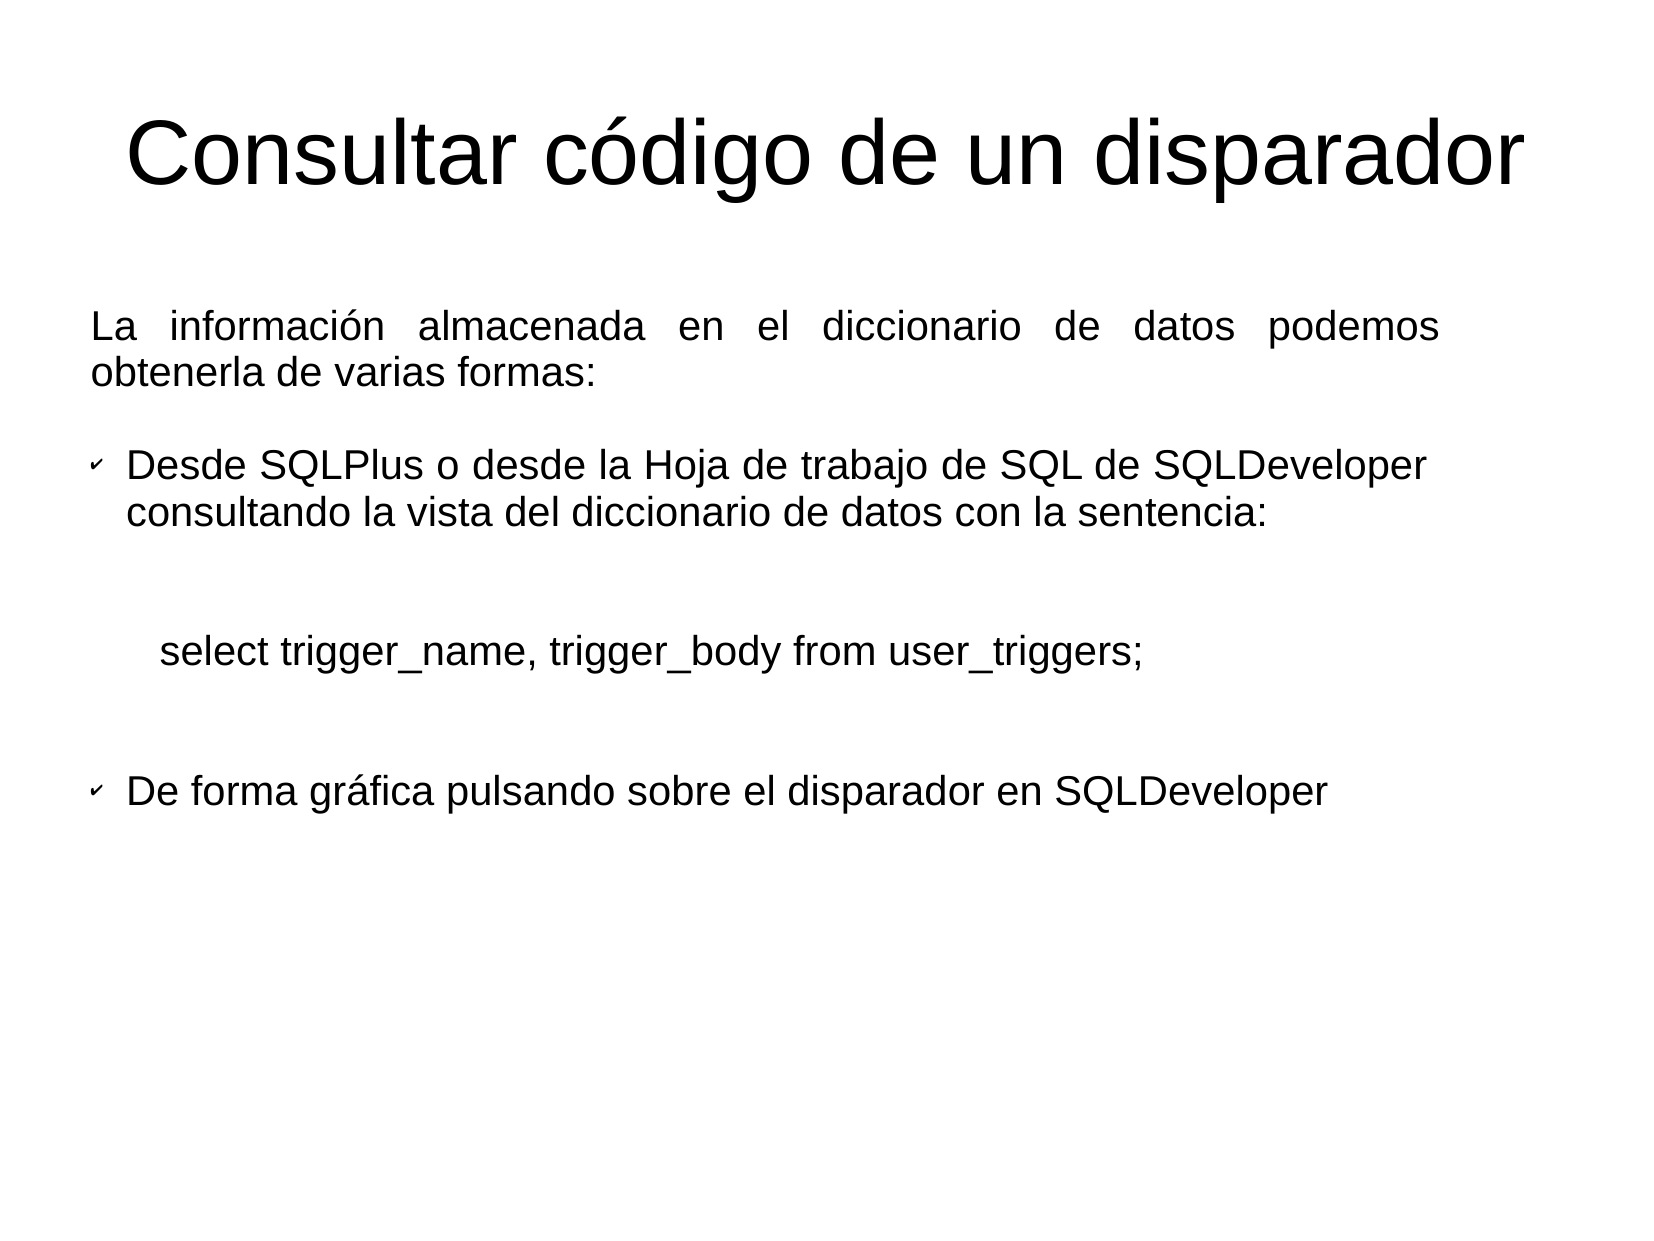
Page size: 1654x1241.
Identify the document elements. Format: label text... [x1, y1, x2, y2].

text_box La información almacenada en el diccionario de datos podemos obtenerla de varias formas: Desde SQLPlus o desde la Hoja de trabajo de SQL de SQLDeveloper consultando la vista del diccionario de datos con la sentencia: select trigger_name, trigger_body from user_triggers; De forma gráfica pulsando sobre el disparador en SQLDeveloper [75, 295, 1465, 872]
title Consultar código de un disparador [82, 49, 1571, 257]
